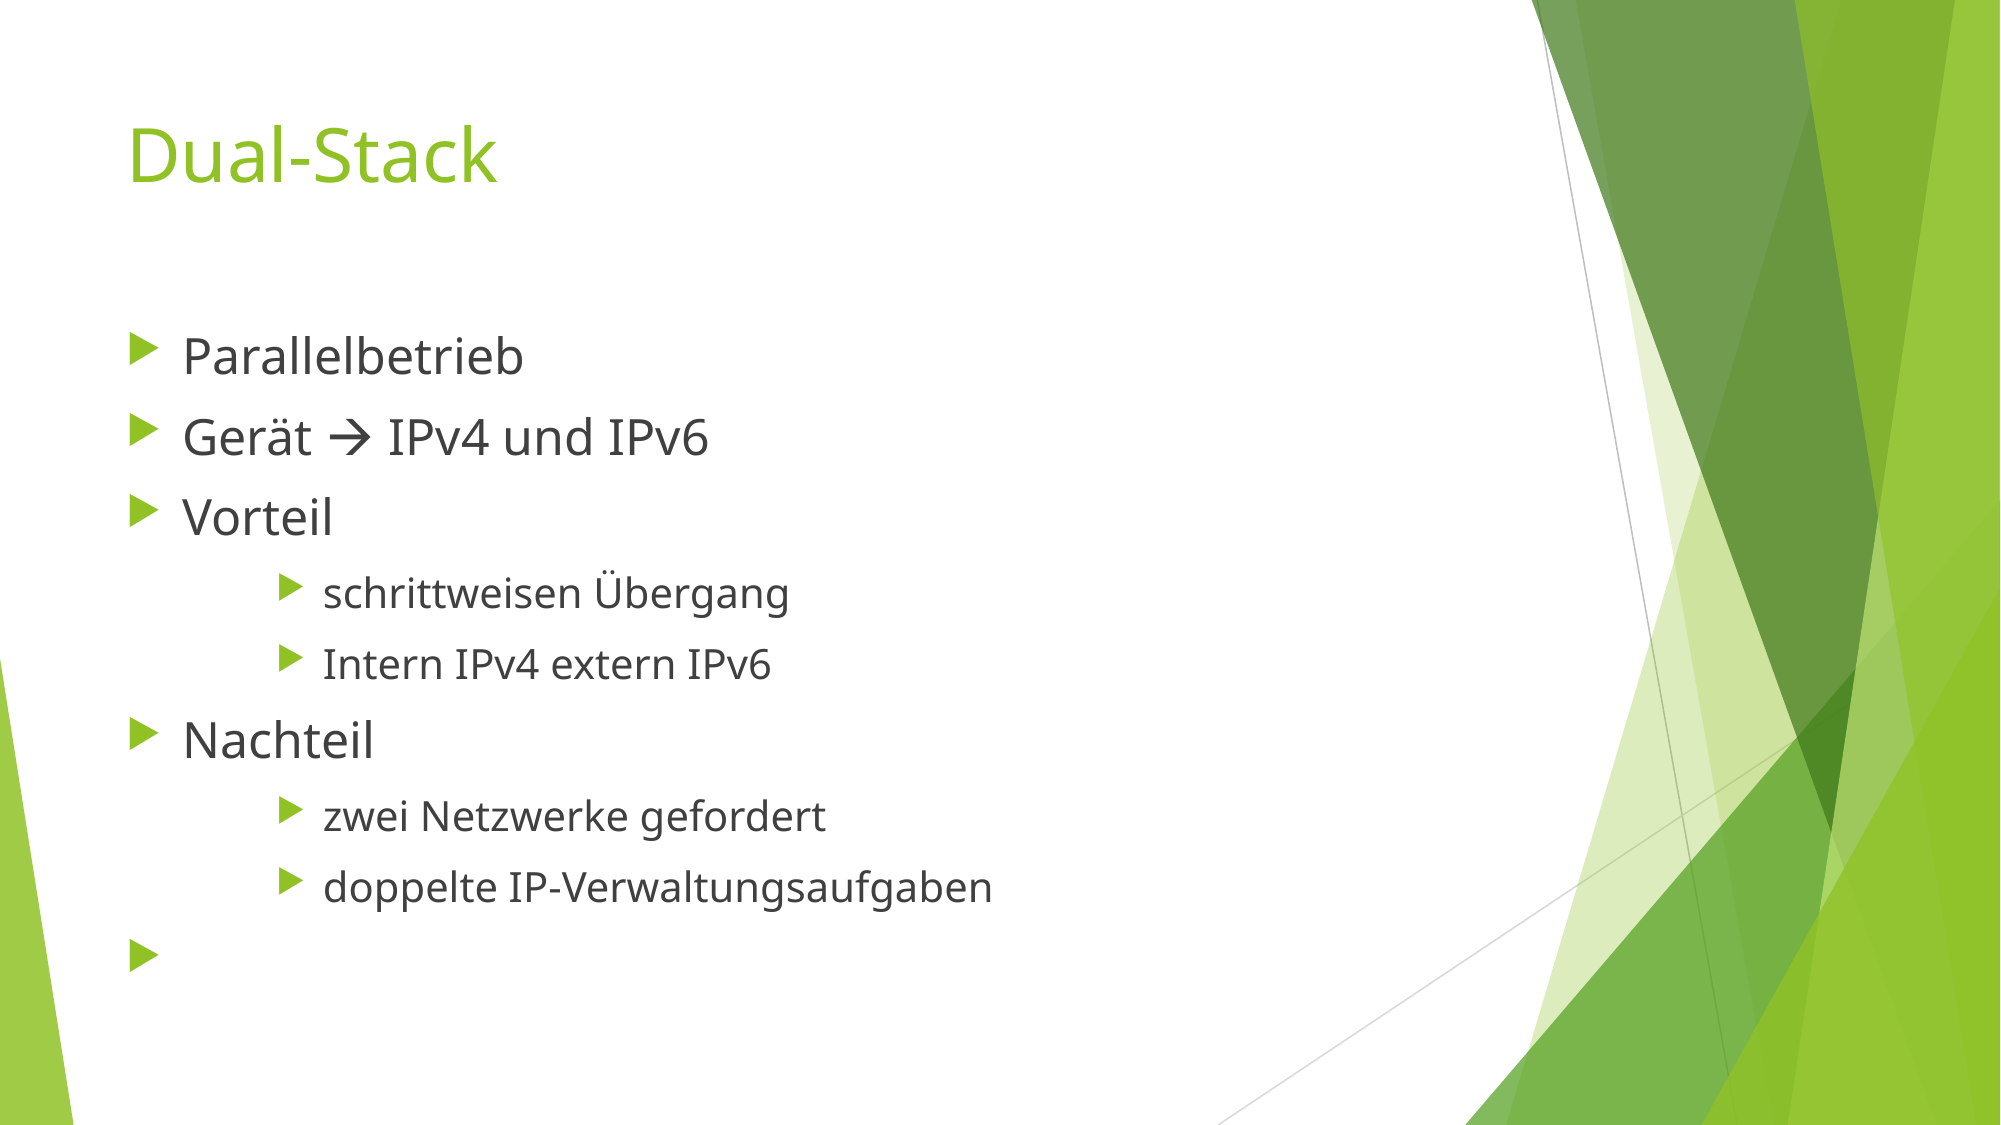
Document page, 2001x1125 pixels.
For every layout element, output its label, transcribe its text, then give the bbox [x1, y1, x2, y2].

title Dual-Stack [111, 99, 1522, 316]
list Parallelbetrieb Gerät  IPv4 und IPv6 Vorteil schrittweisen Übergang Intern IPv4 extern IPv6 Nachteil zwei Netzwerke gefordert doppelte IP-Verwaltungsaufgaben [111, 316, 1522, 992]
